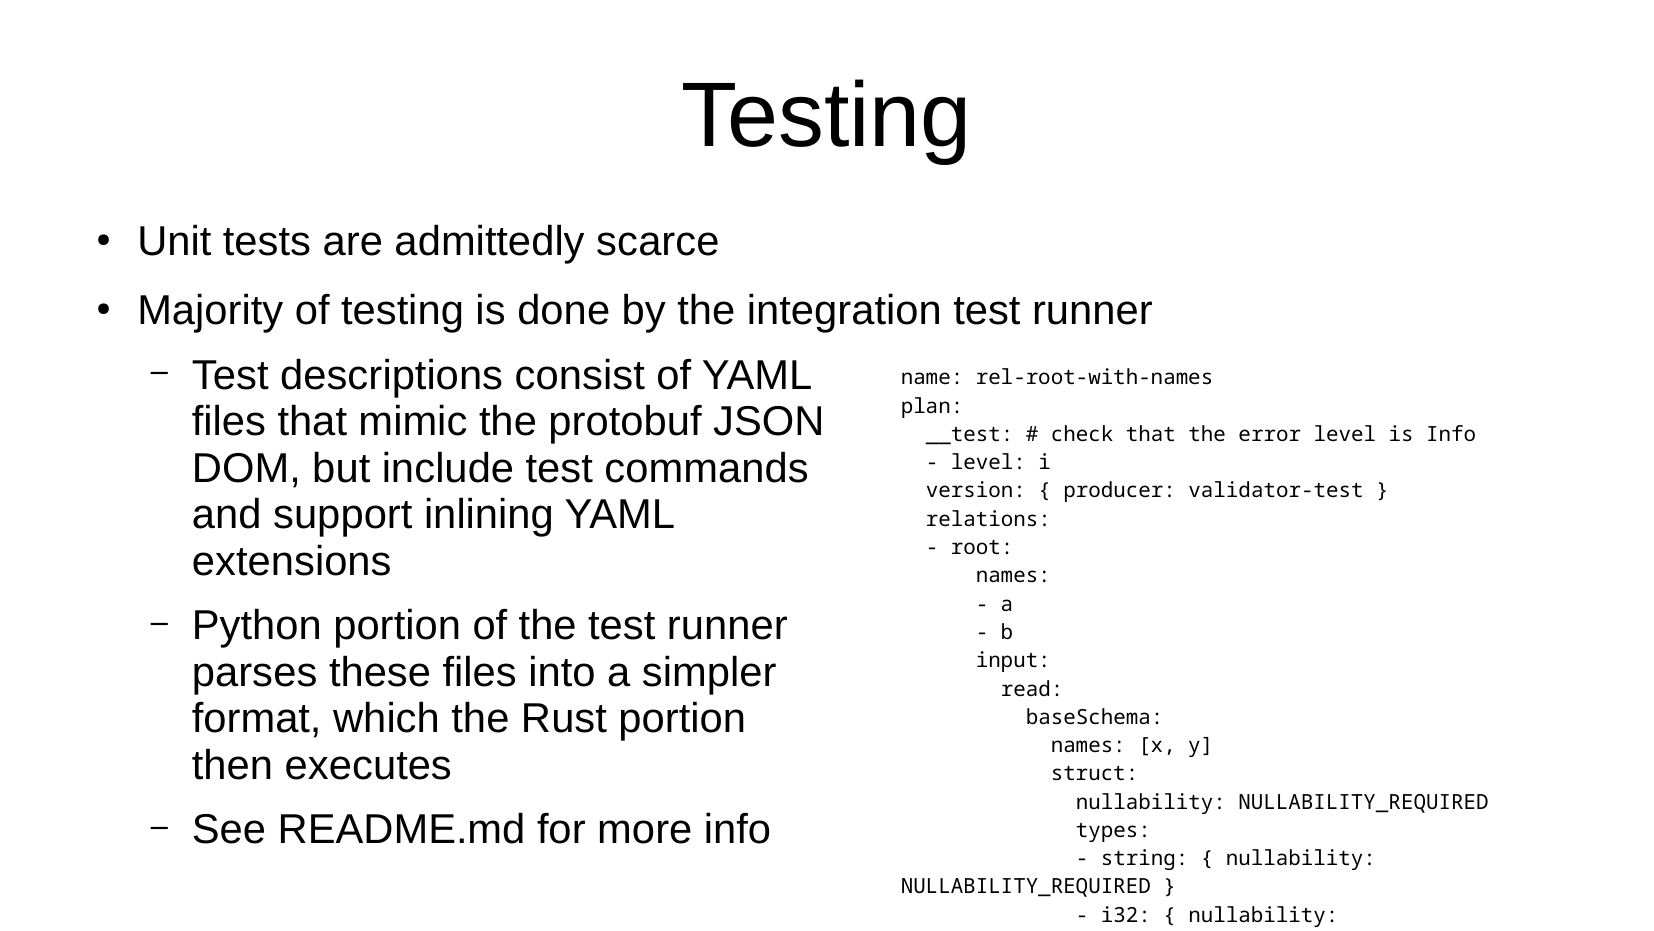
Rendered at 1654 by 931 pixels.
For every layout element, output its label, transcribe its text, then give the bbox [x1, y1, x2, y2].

title Testing [82, 37, 1571, 193]
list Unit tests are admittedly scarce Majority of testing is done by the integration test runner Test descriptions consist of YAML files that mimic the protobuf JSON DOM, but include test commands and support inlining YAML extensions Python portion of the test runner parses these files into a simpler format, which the Rust portion then executes See README.md for more info [82, 217, 1613, 863]
text_box name: rel-root-with-names plan: __test: # check that the error level is Info - level: i version: { producer: validator-test } relations: - root: names: - a - b input: read: baseSchema: names: [x, y] struct: nullability: NULLABILITY_REQUIRED types: - string: { nullability: NULLABILITY_REQUIRED } - i32: { nullability: NULLABILITY_NULLABLE } namedTable: names: - test __test: # Check that the derived schema is as expected - type: "NSTRUCT<a: string, b: i32?>" [886, 355, 1599, 894]
